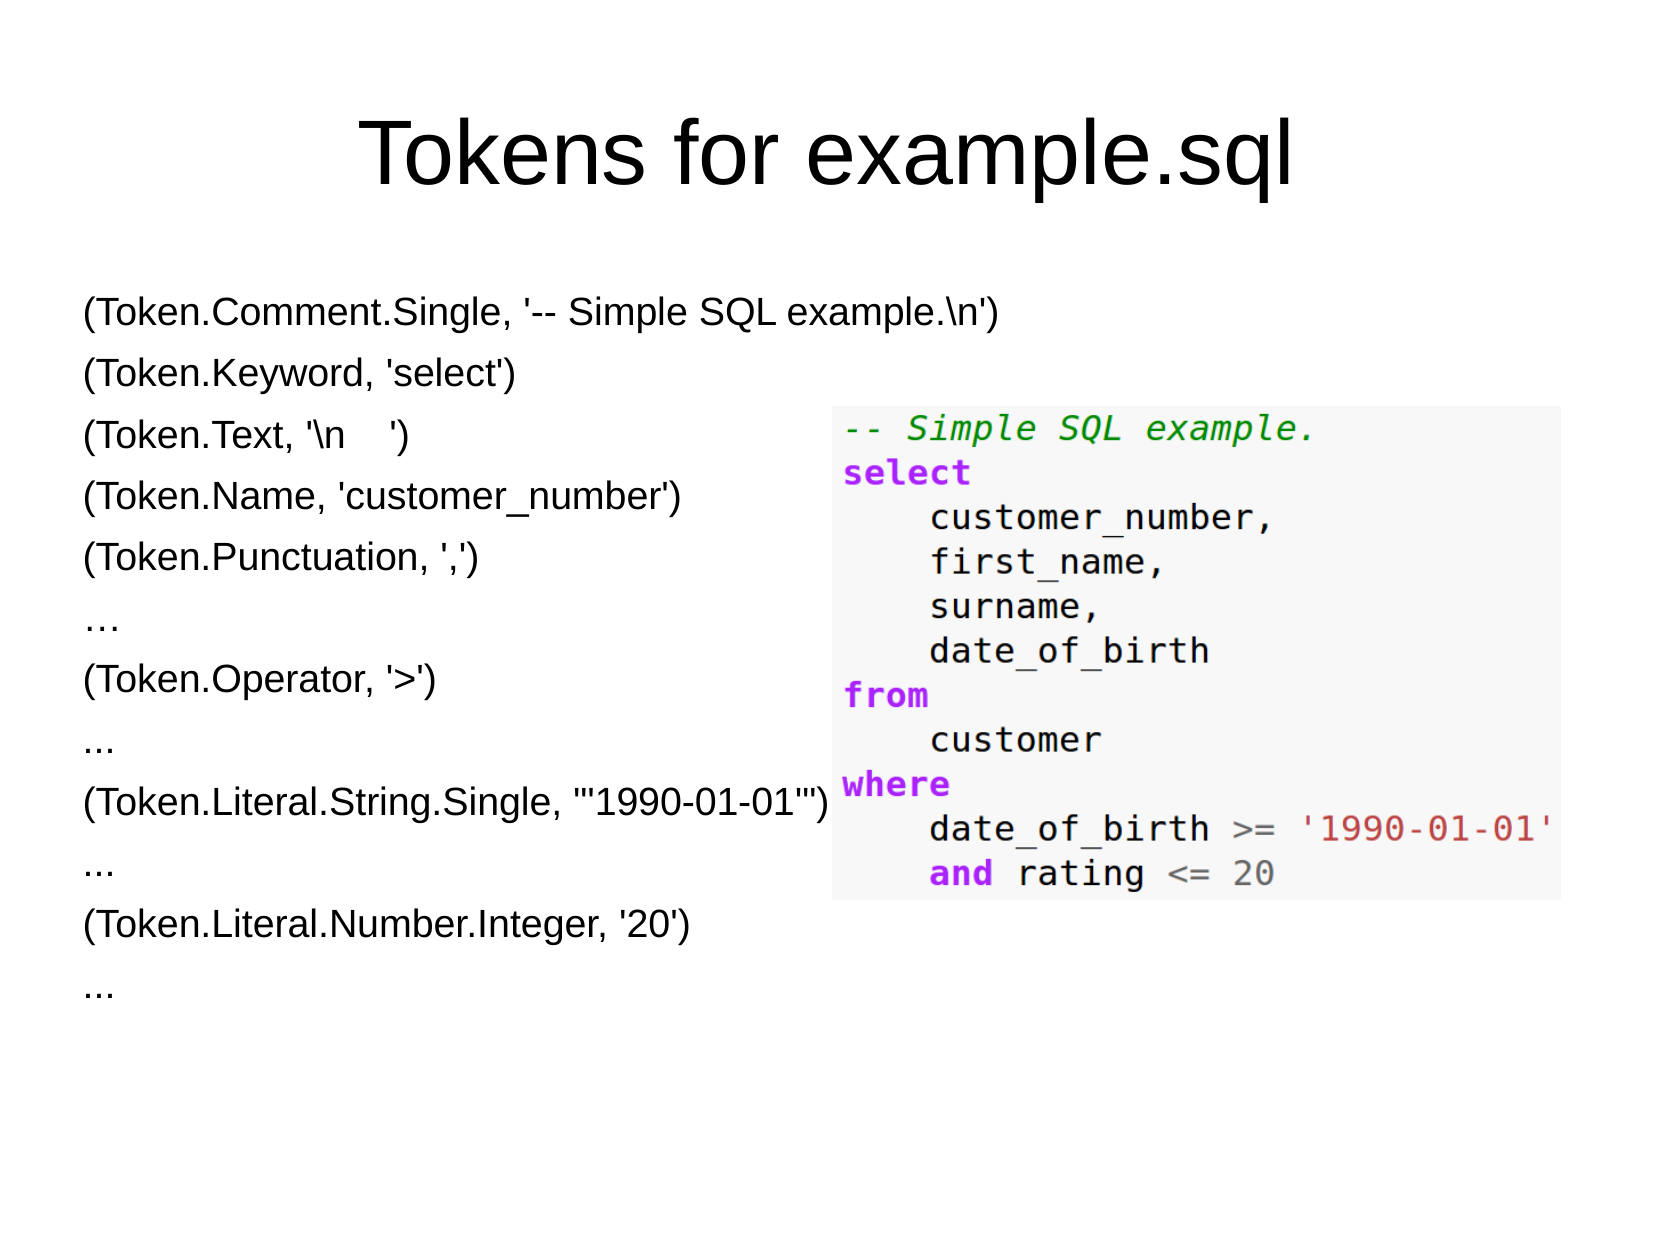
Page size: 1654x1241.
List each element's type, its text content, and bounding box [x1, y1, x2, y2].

list (Token.Comment.Single, '-- Simple SQL example.\n') (Token.Keyword, 'select') (Token.Text, '\n ') (Token.Name, 'customer_number') (Token.Punctuation, ',') … (Token.Operator, '>') ... (Token.Literal.String.Single, "'1990-01-01'") ... (Token.Literal.Number.Integer, '20') ... [82, 290, 1571, 1010]
picture [832, 406, 1561, 900]
title Tokens for example.sql [82, 49, 1571, 257]
